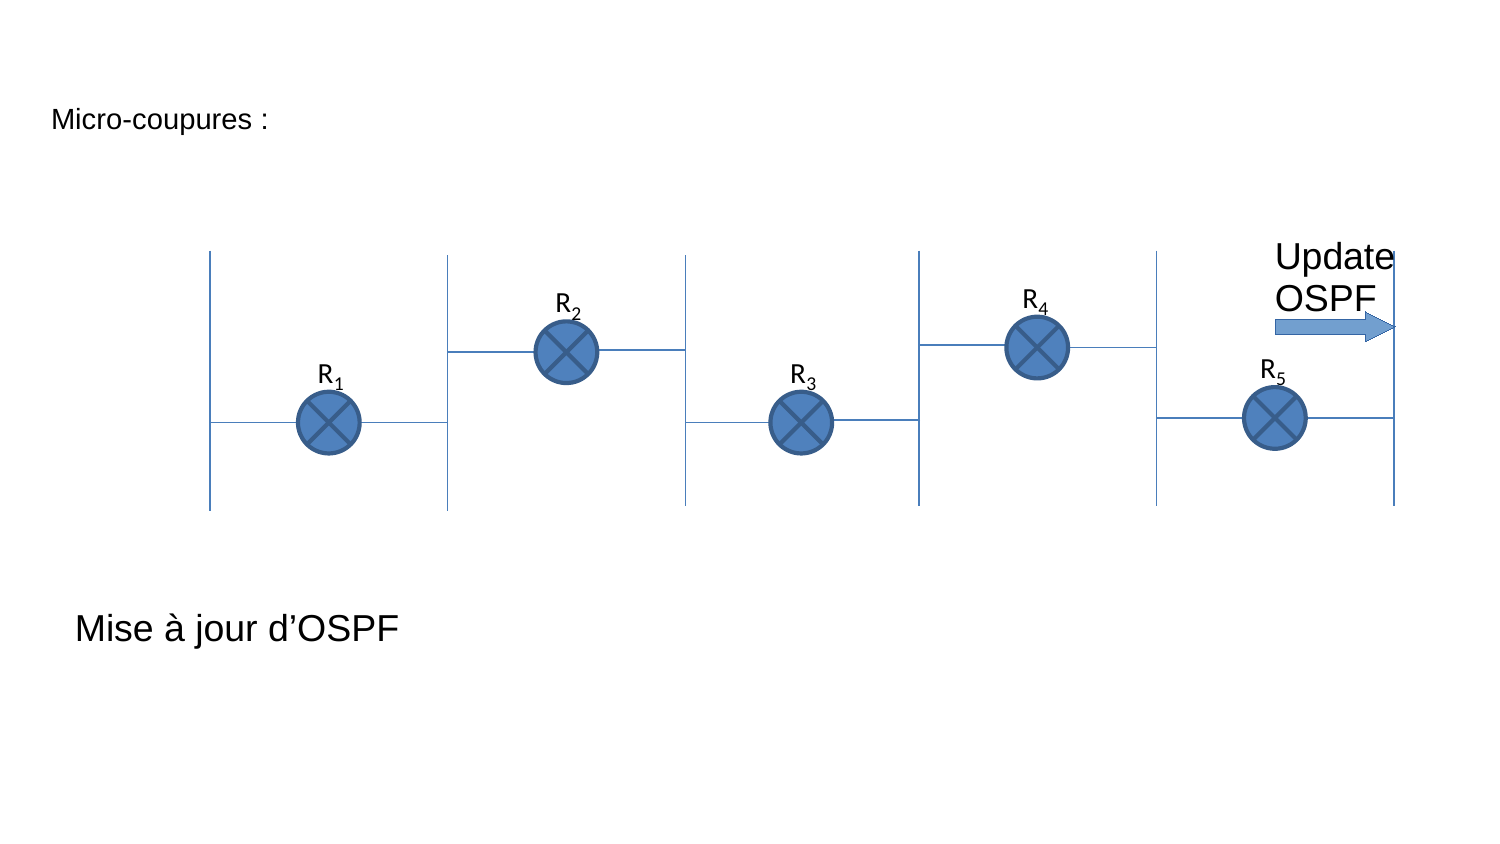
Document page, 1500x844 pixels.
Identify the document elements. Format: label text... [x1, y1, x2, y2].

text_box R3 [775, 346, 839, 402]
text_box [535, 332, 598, 384]
text_box R1 [302, 346, 366, 402]
text_box [1244, 398, 1306, 449]
text_box R5 [1244, 341, 1308, 398]
text_box [1006, 327, 1069, 379]
text_box [297, 402, 360, 454]
text_box R4 [1007, 271, 1071, 327]
text_box [770, 402, 833, 454]
text_box Mise à jour d’OSPF [60, 600, 526, 657]
title Micro-coupures : [51, 72, 1449, 167]
text_box [1275, 327, 1395, 342]
text_box R2 [540, 276, 604, 332]
text_box Update OSPF [1260, 228, 1426, 327]
